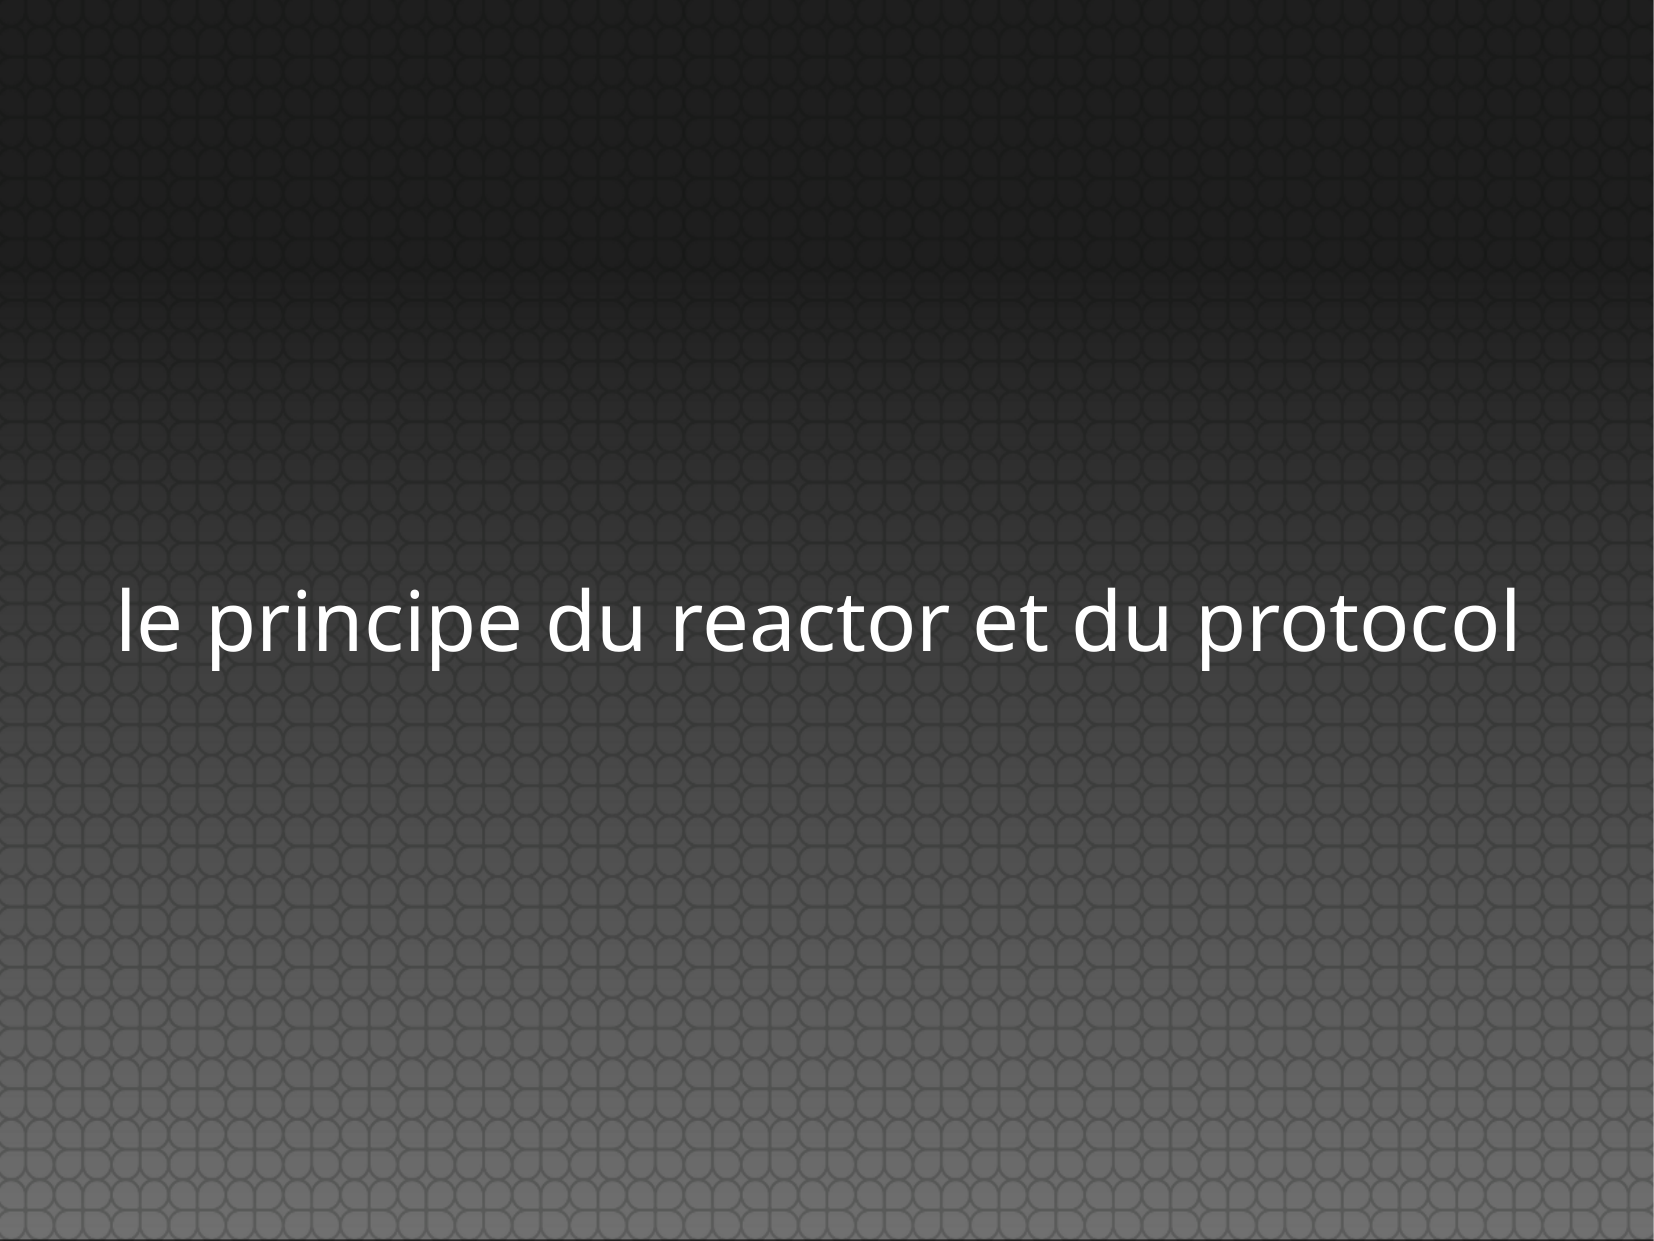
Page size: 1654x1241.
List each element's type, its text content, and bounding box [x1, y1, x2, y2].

picture [0, 0, 1654, 1241]
title le principe du reactor et du protocol [75, 525, 1564, 713]
